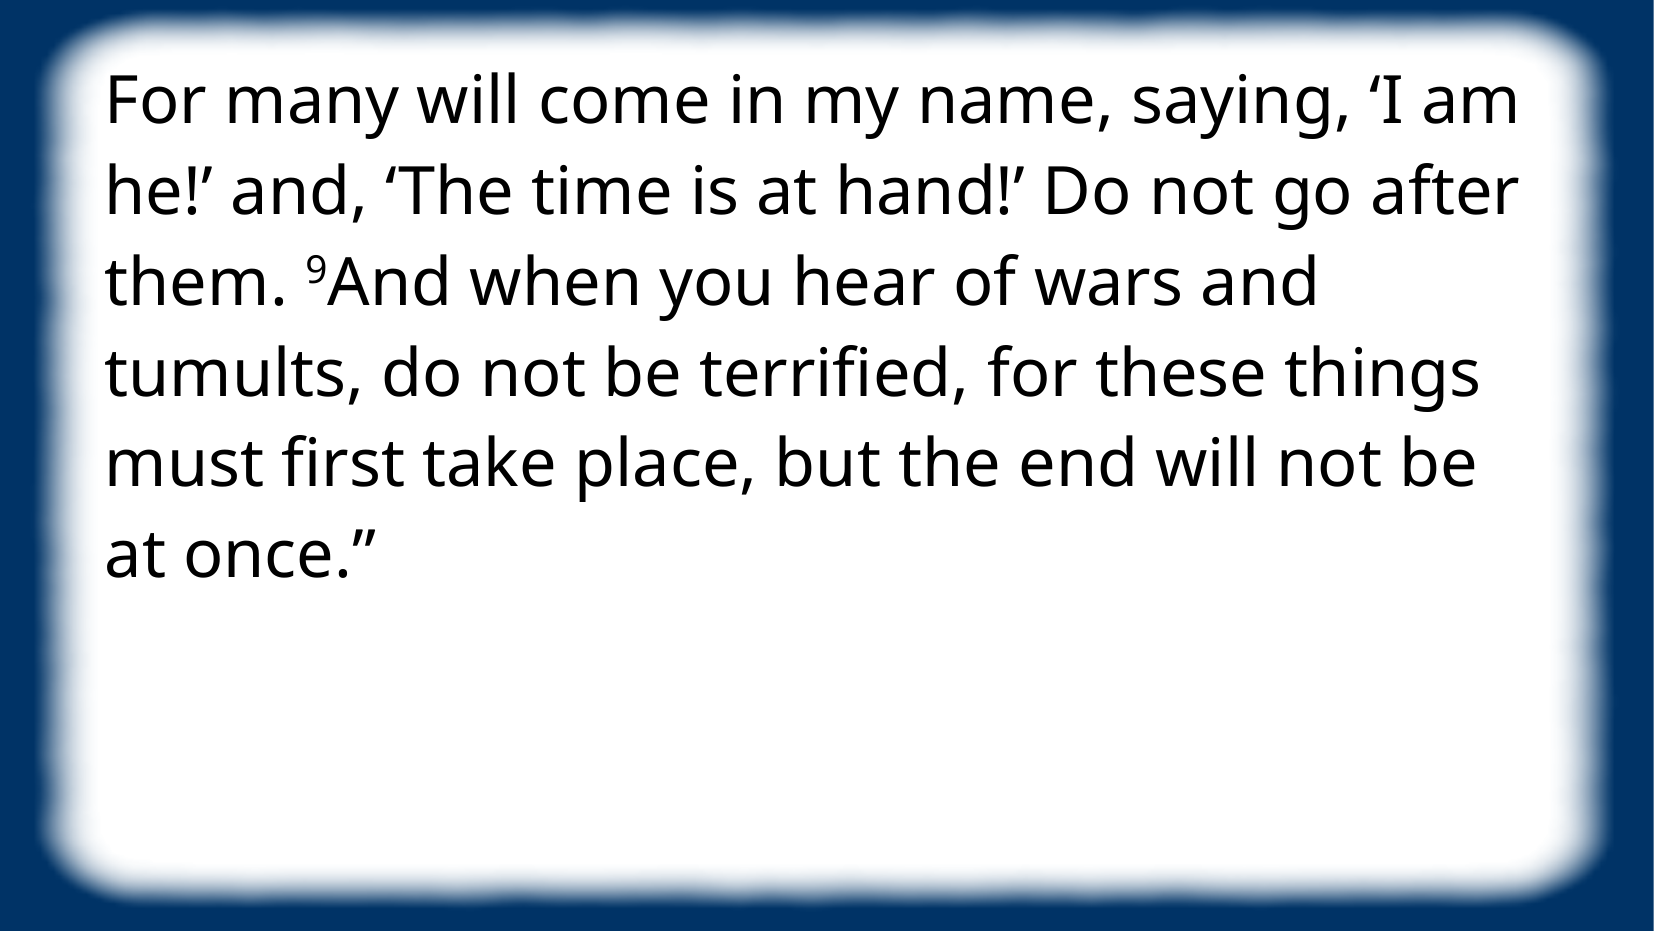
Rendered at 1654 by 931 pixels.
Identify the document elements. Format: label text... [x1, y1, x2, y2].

picture [0, 0, 1654, 931]
text_box For many will come in my name, saying, ‘I am he!’ and, ‘The time is at hand!’ Do not go after them. 9And when you hear of wars and tumults, do not be terrified, for these things must first take place, but the end will not be at once.” [90, 45, 1561, 504]
